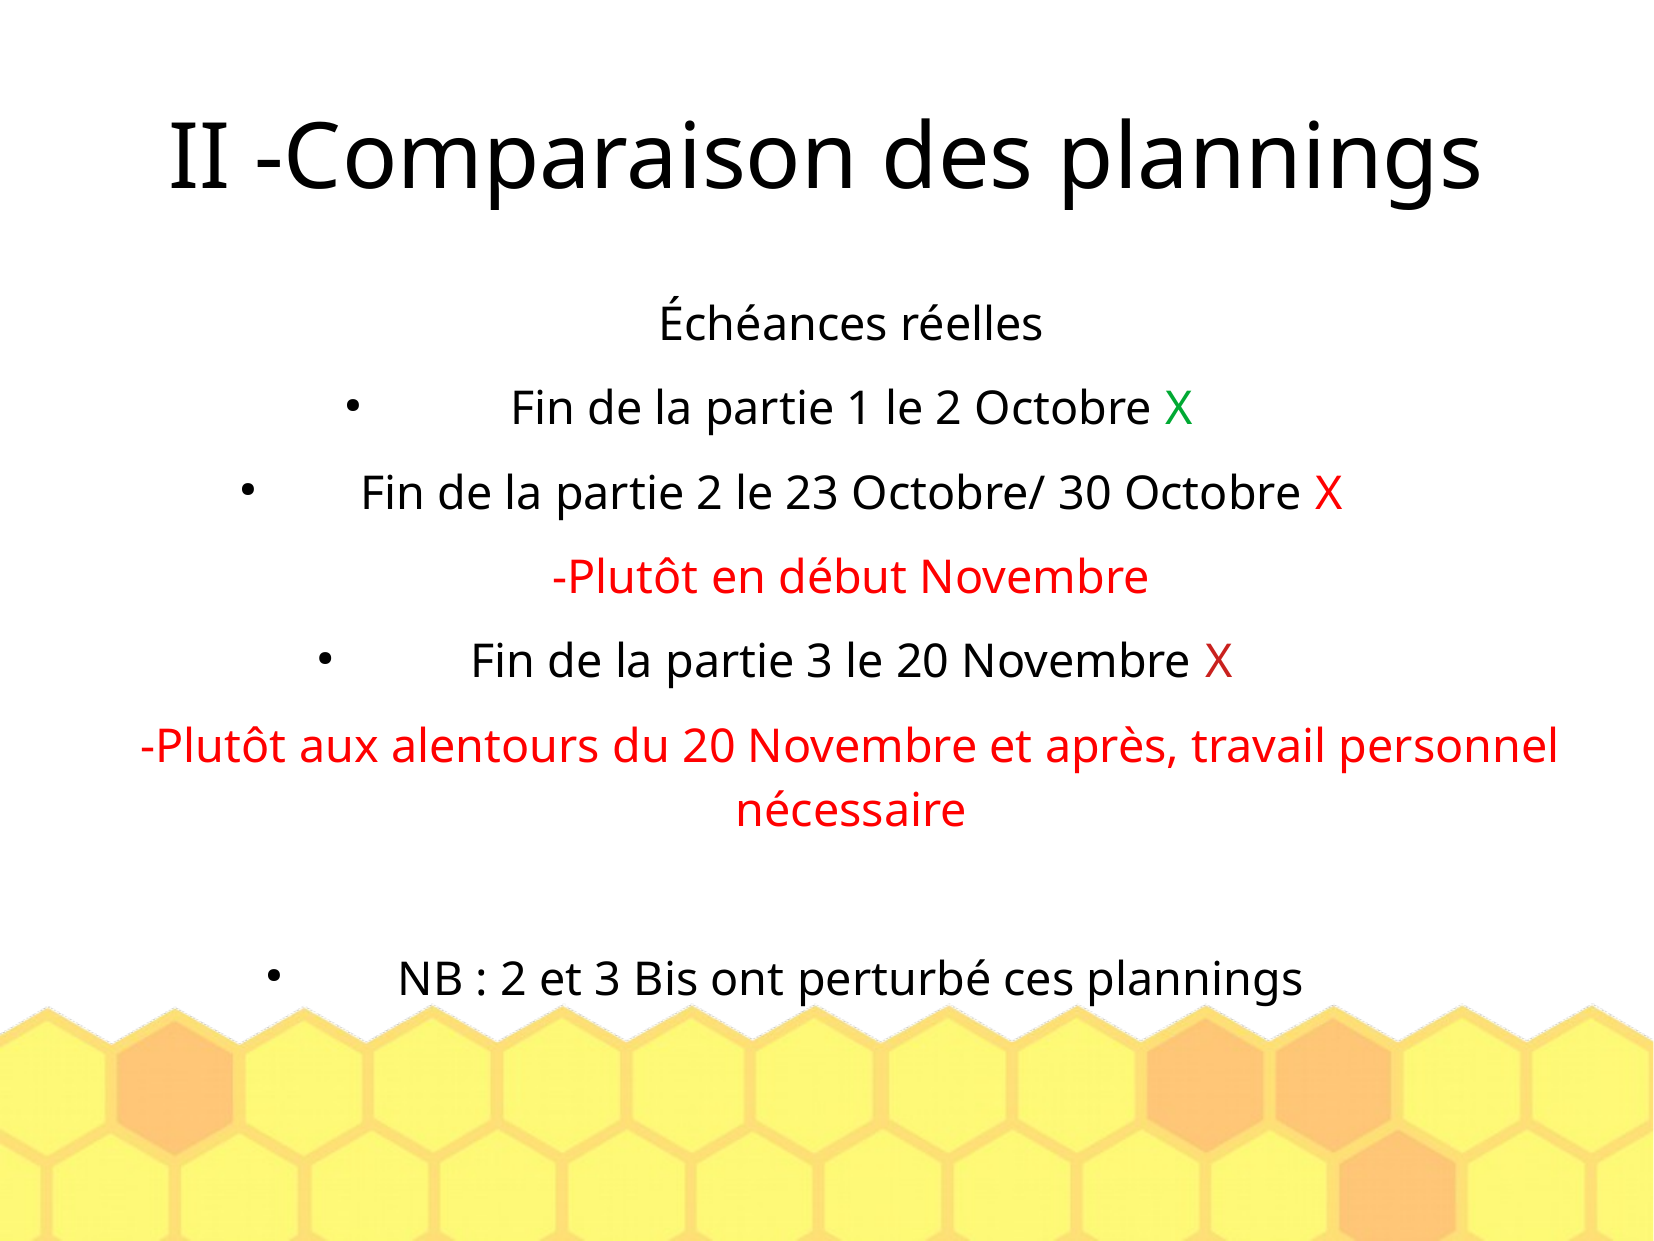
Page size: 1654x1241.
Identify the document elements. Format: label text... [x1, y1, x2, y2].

list Échéances réelles Fin de la partie 1 le 2 Octobre X Fin de la partie 2 le 23 Octobre/ 30 Octobre X -Plutôt en début Novembre Fin de la partie 3 le 20 Novembre X -Plutôt aux alentours du 20 Novembre et après, travail personnel nécessaire NB : 2 et 3 Bis ont perturbé ces plannings [82, 290, 1571, 1010]
title II -Comparaison des plannings [82, 49, 1571, 257]
picture [0, 1001, 1654, 1241]
